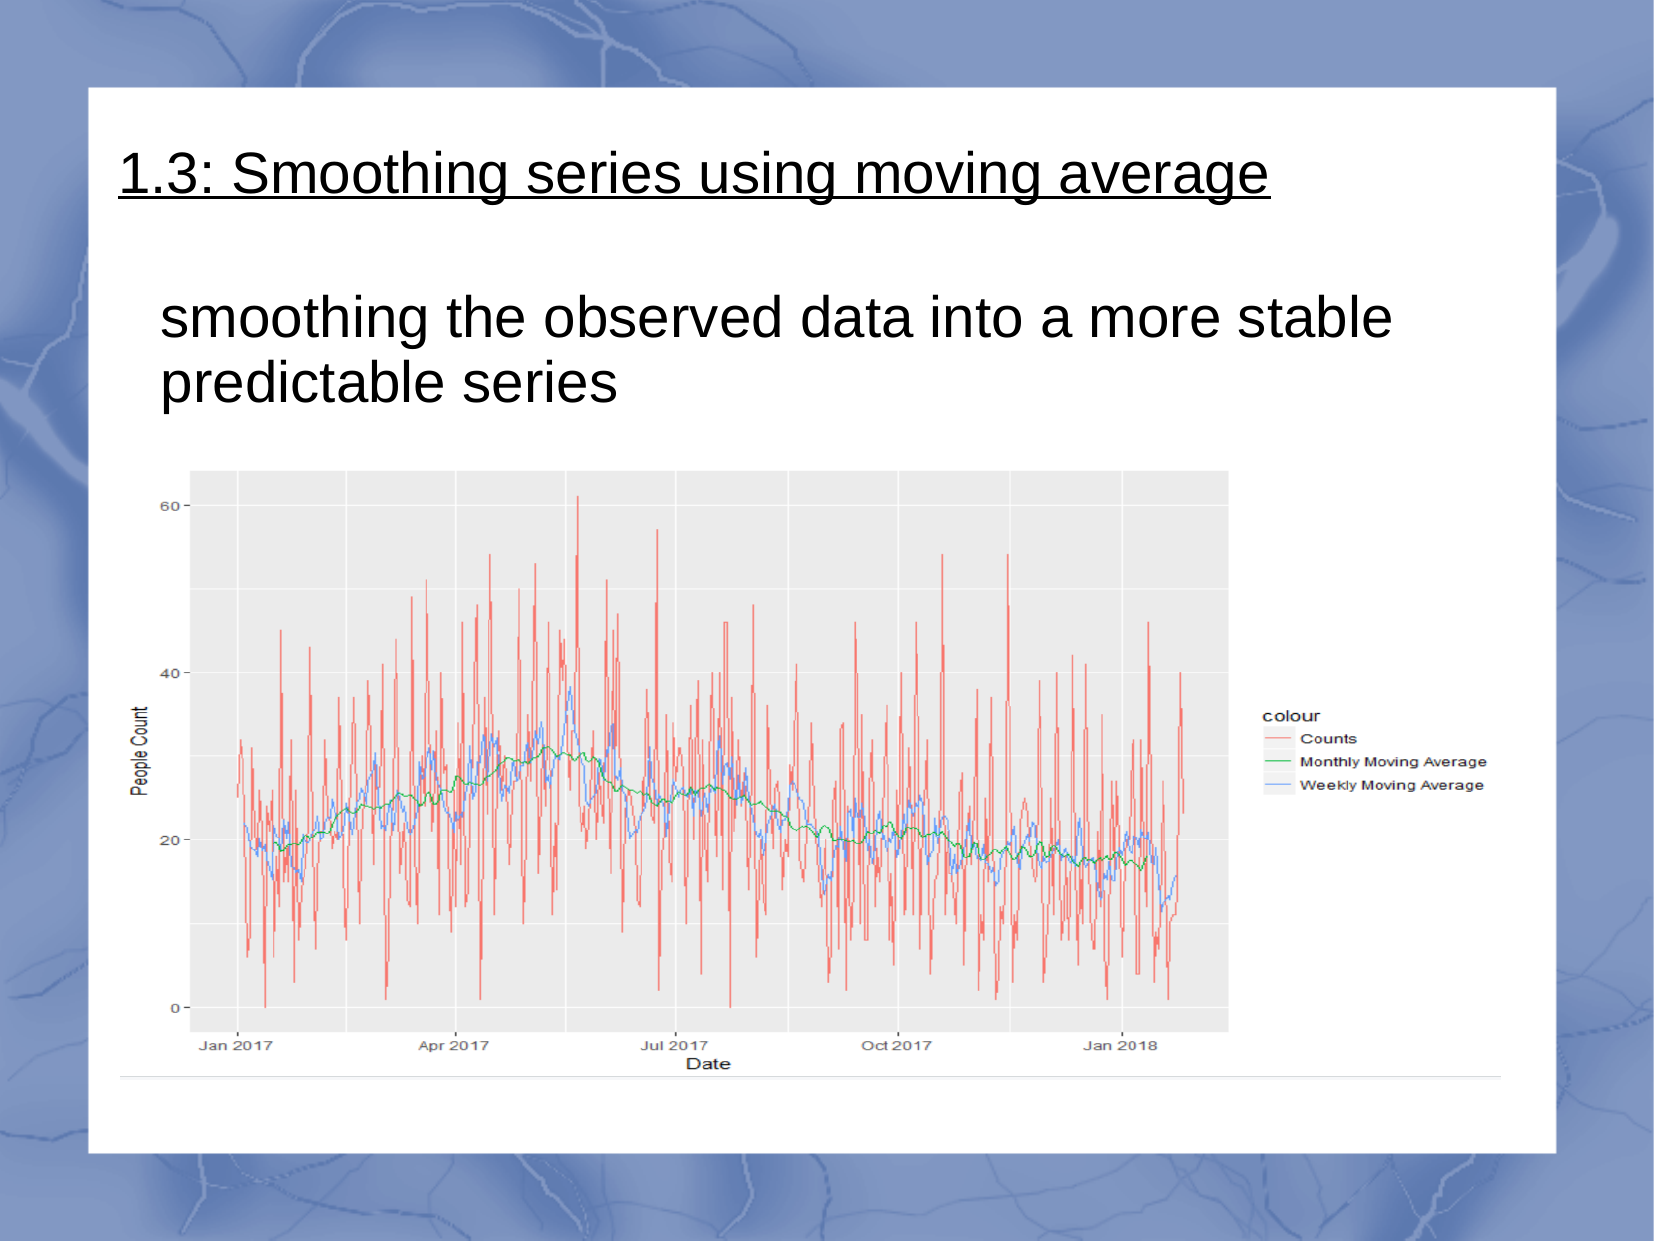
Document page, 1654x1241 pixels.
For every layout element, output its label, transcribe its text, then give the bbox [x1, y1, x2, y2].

list smoothing the observed data into a more stable predictable series [90, 285, 1546, 1141]
title 1.3: Smoothing series using moving average [118, 90, 1536, 256]
picture [0, 0, 1654, 1241]
